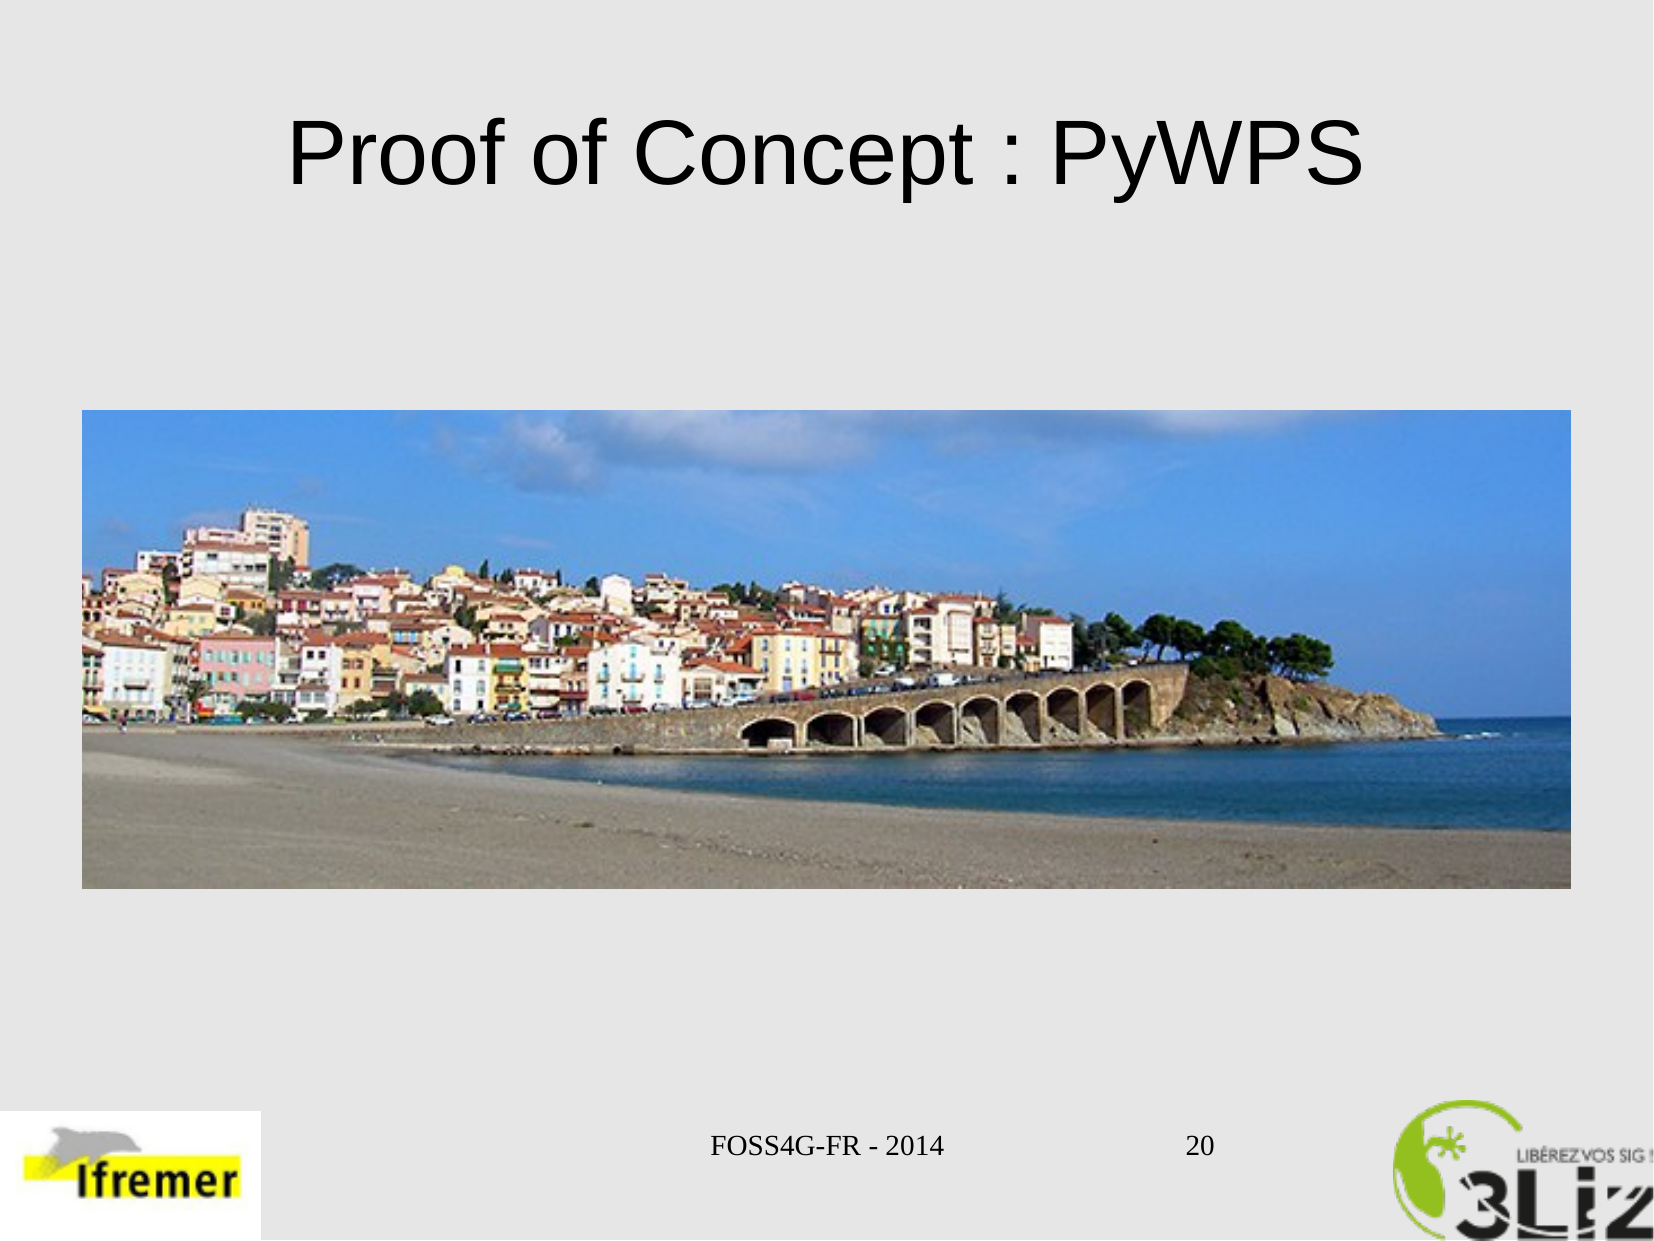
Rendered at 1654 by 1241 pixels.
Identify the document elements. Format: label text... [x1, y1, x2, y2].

title Proof of Concept : PyWPS [82, 49, 1571, 257]
picture [0, 1111, 261, 1241]
picture [82, 410, 1571, 889]
picture [1393, 1100, 1654, 1241]
